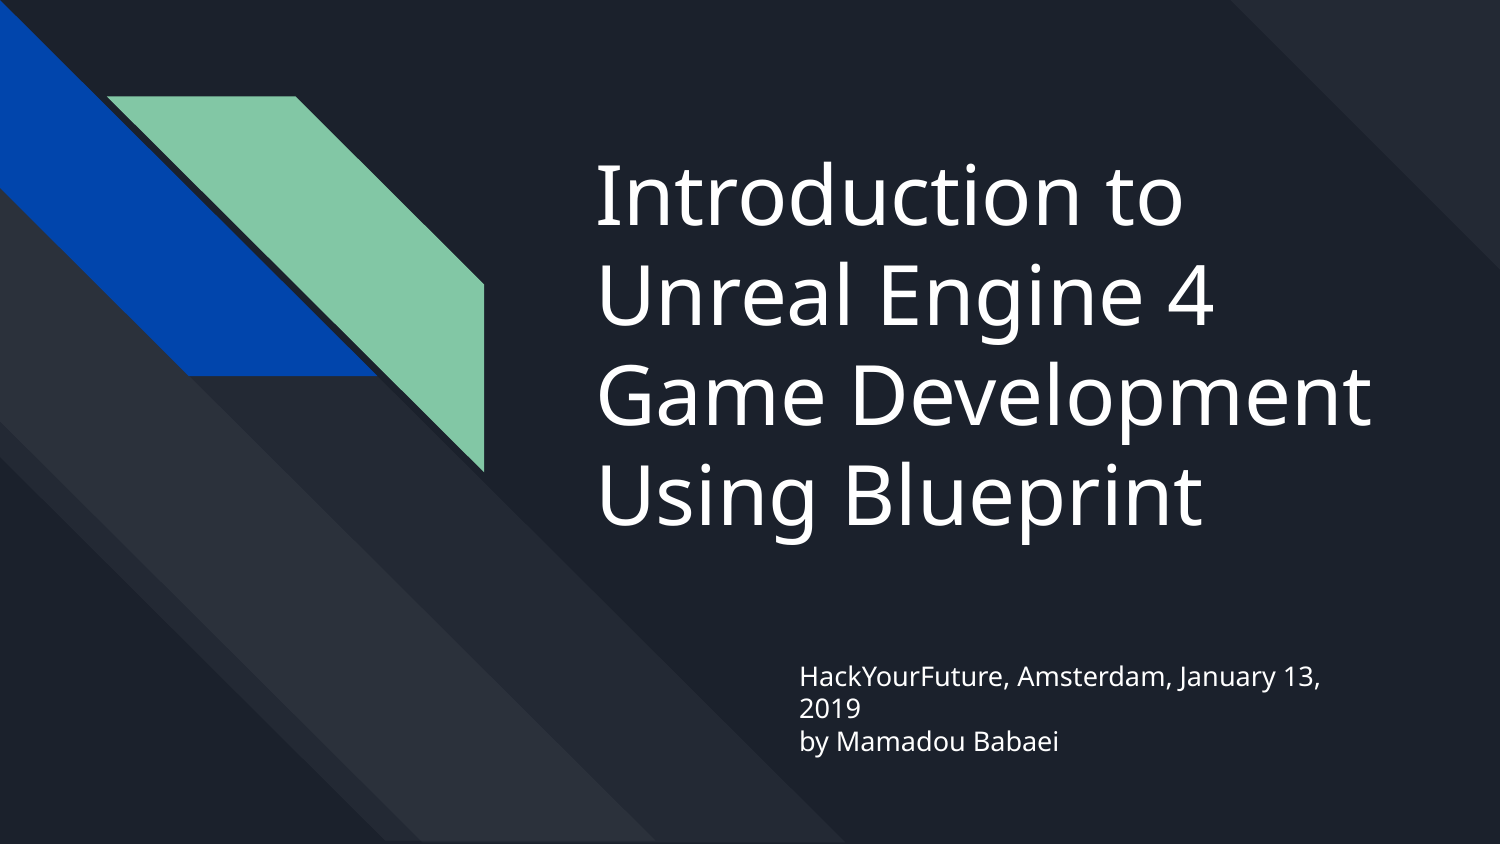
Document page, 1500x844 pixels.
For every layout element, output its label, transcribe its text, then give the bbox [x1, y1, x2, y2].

text_box Introduction to Unreal Engine 4 Game Development Using Blueprint [580, 127, 1404, 518]
text_box HackYourFuture, Amsterdam, January 13, 2019 by Mamadou Babaei [784, 643, 1404, 727]
